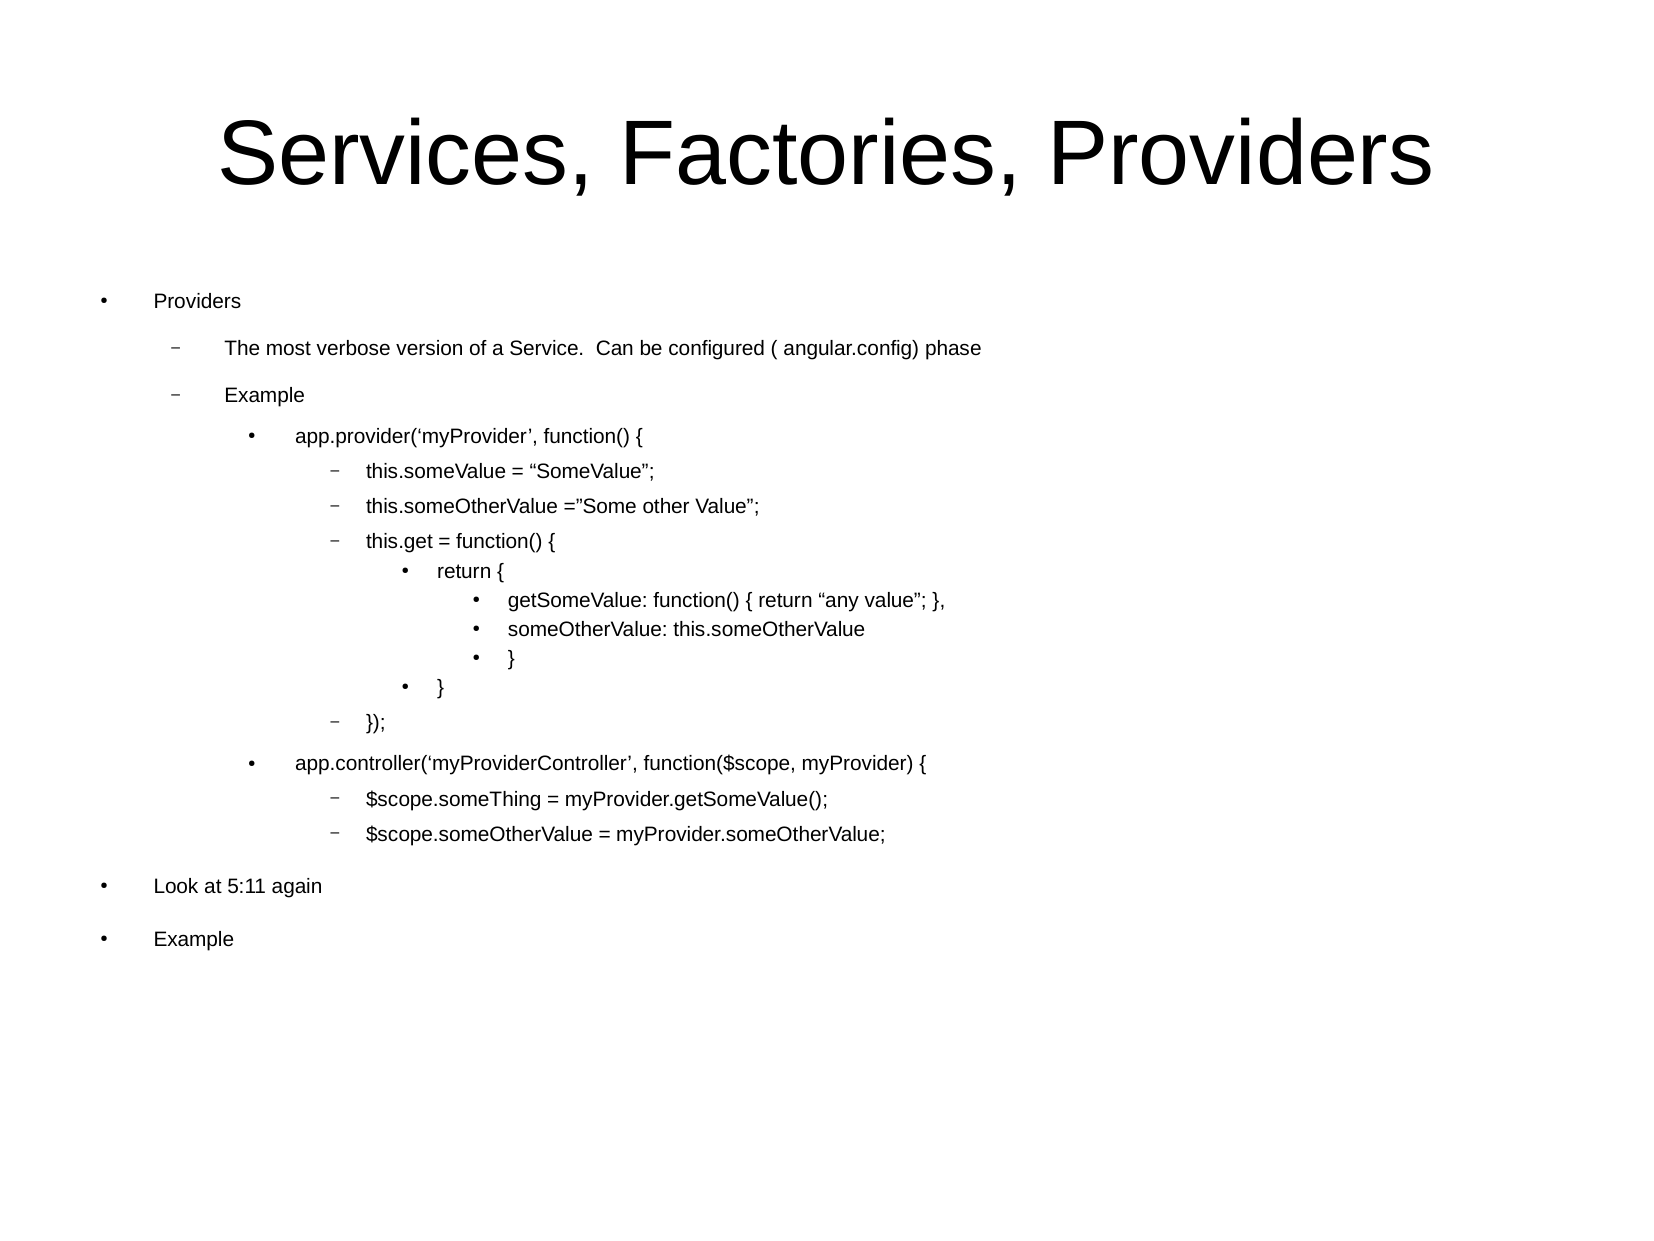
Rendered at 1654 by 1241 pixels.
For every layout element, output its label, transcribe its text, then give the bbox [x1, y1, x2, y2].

title Services, Factories, Providers [82, 49, 1571, 257]
list Providers The most verbose version of a Service. Can be configured ( angular.config) phase Example app.provider(‘myProvider’, function() { this.someValue = “SomeValue”; this.someOtherValue =”Some other Value”; this.get = function() { return { getSomeValue: function() { return “any value”; }, someOtherValue: this.someOtherValue } } }); app.controller(‘myProviderController’, function($scope, myProvider) { $scope.someThing = myProvider.getSomeValue(); $scope.someOtherValue = myProvider.someOtherValue; Look at 5:11 again Example [82, 290, 1576, 1241]
